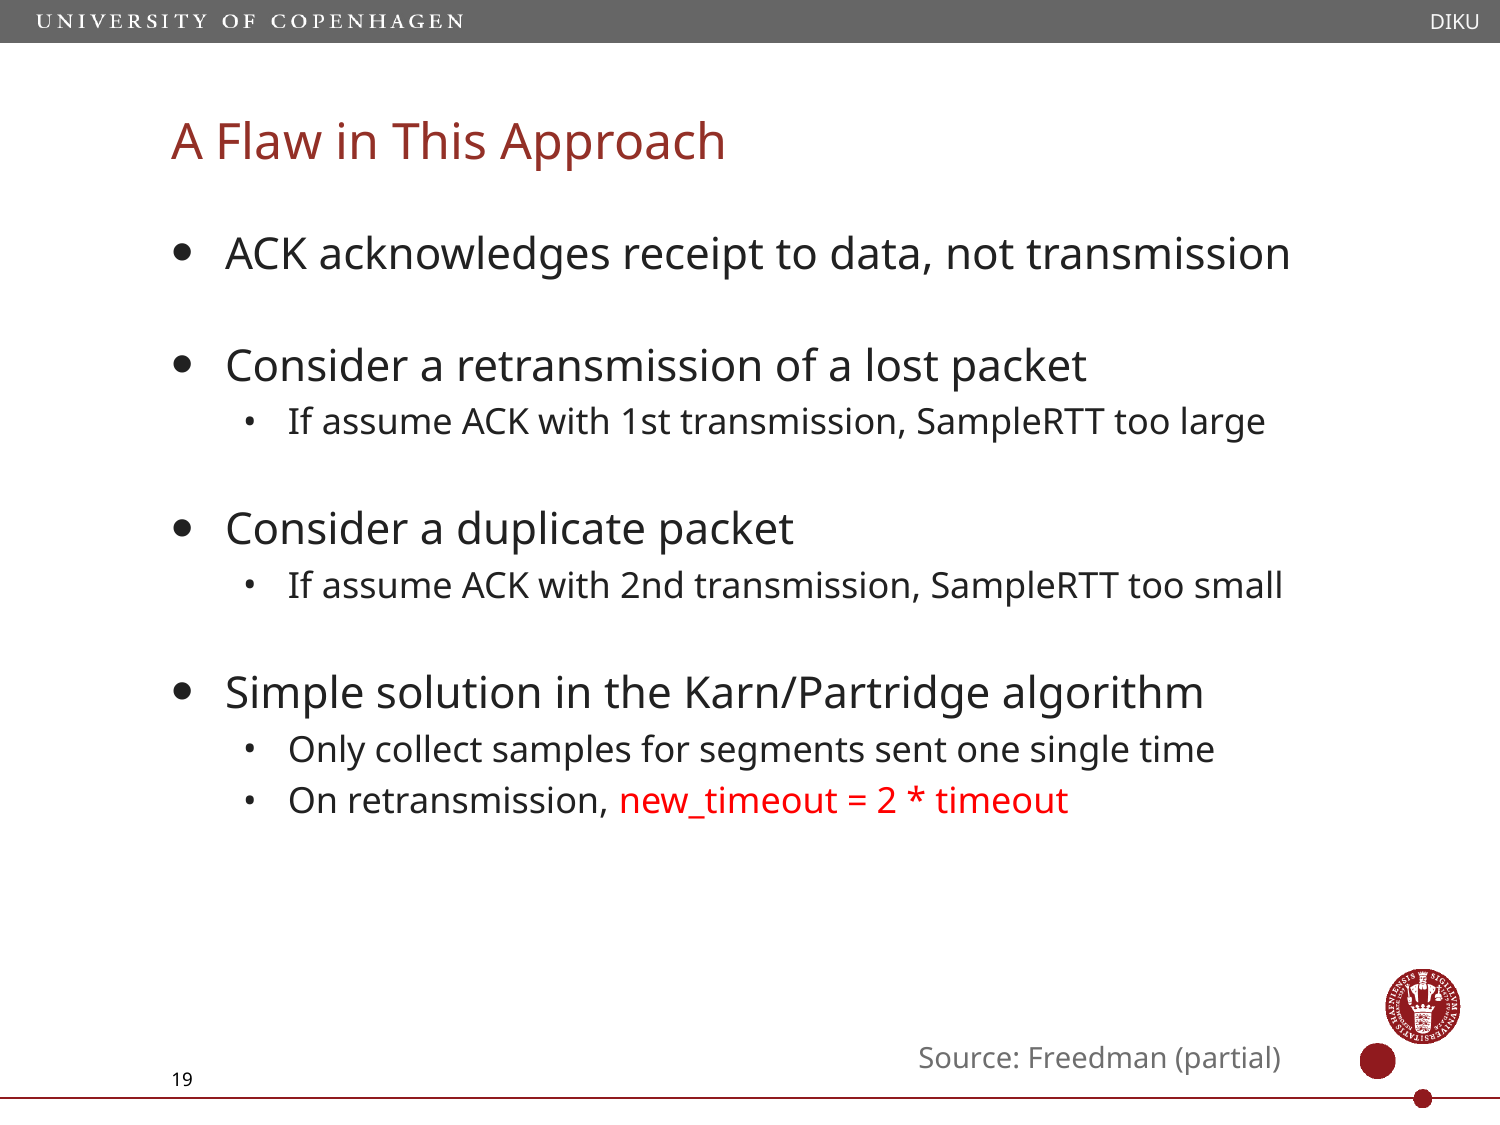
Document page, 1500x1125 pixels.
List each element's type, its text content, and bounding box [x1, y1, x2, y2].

list ACK acknowledges receipt to data, not transmission Consider a retransmission of a lost packet If assume ACK with 1st transmission, SampleRTT too large Consider a duplicate packet If assume ACK with 2nd transmission, SampleRTT too small Simple solution in the Karn/Partridge algorithm Only collect samples for segments sent one single time On retransmission, new_timeout = 2 * timeout [171, 225, 1329, 900]
text_box DIKU [469, 0, 1495, 43]
title A Flaw in This Approach [171, 75, 1329, 171]
picture [0, 910, 1500, 1122]
text_box Source: Freedman (partial) [903, 1031, 1341, 1083]
text_box <number> [171, 1067, 522, 1092]
